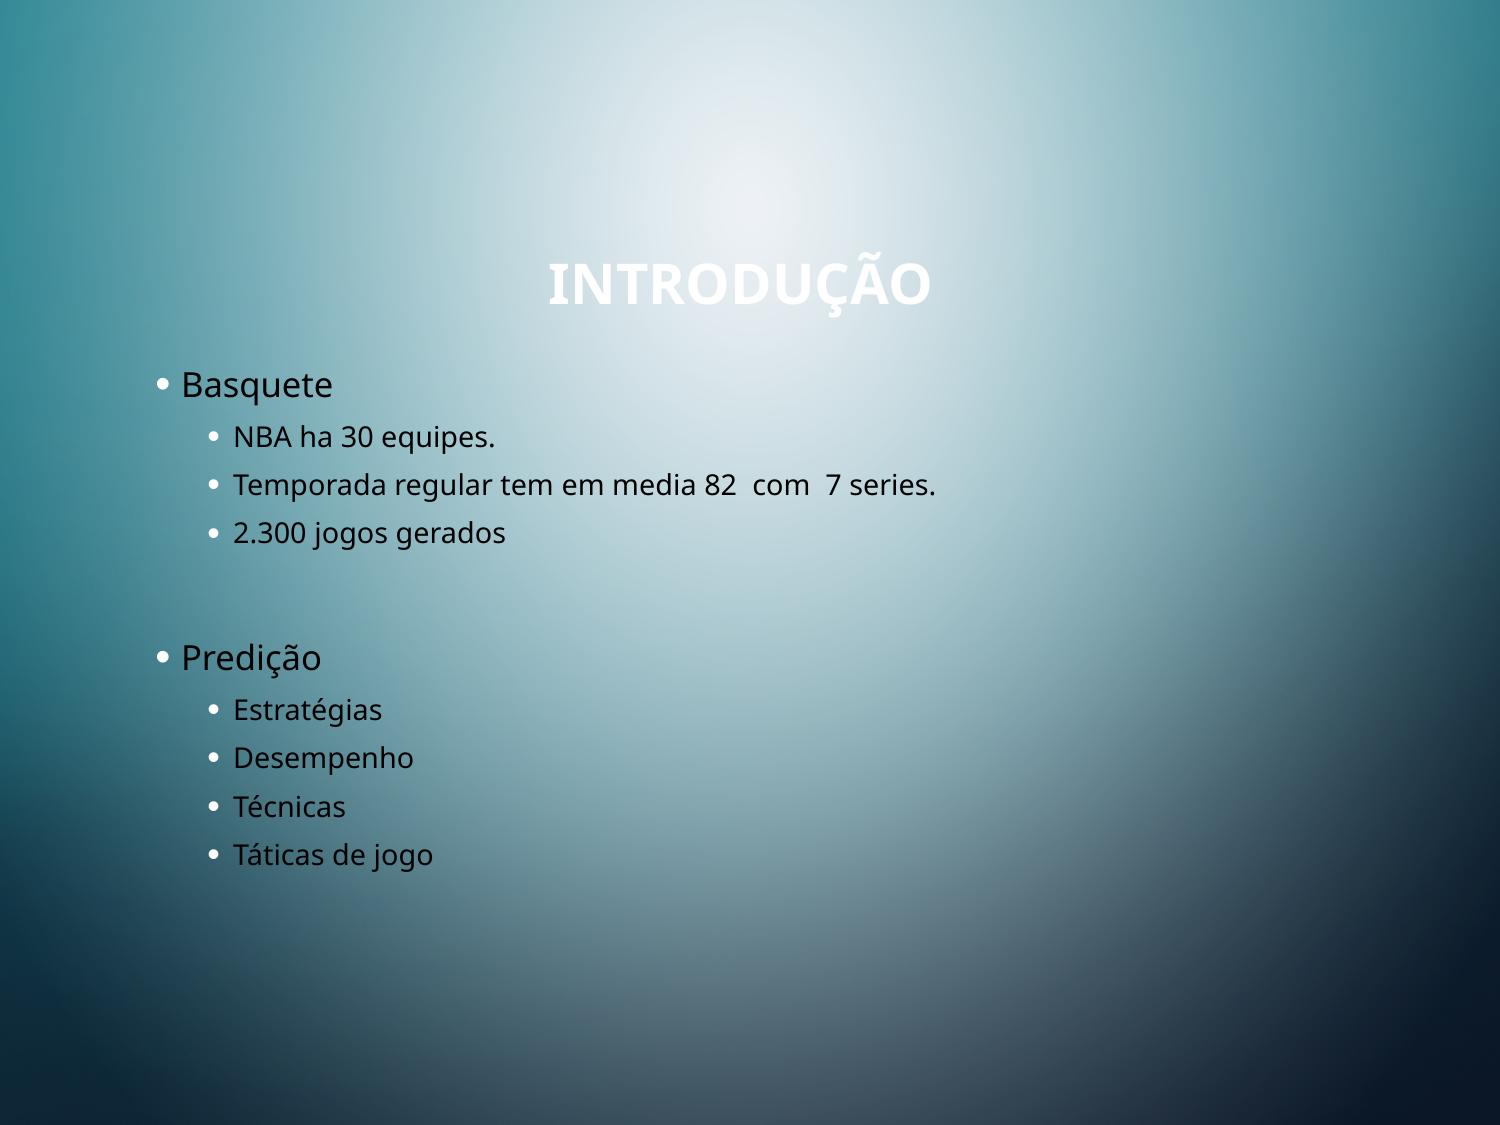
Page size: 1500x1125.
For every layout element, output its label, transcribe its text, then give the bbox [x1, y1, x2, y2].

list Basquete NBA ha 30 equipes. Temporada regular tem em media 82 com 7 series. 2.300 jogos gerados Predição Estratégias Desempenho Técnicas Táticas de jogo [140, 347, 1360, 880]
title Introdução [140, 216, 1360, 347]
picture [0, 0, 1500, 1125]
